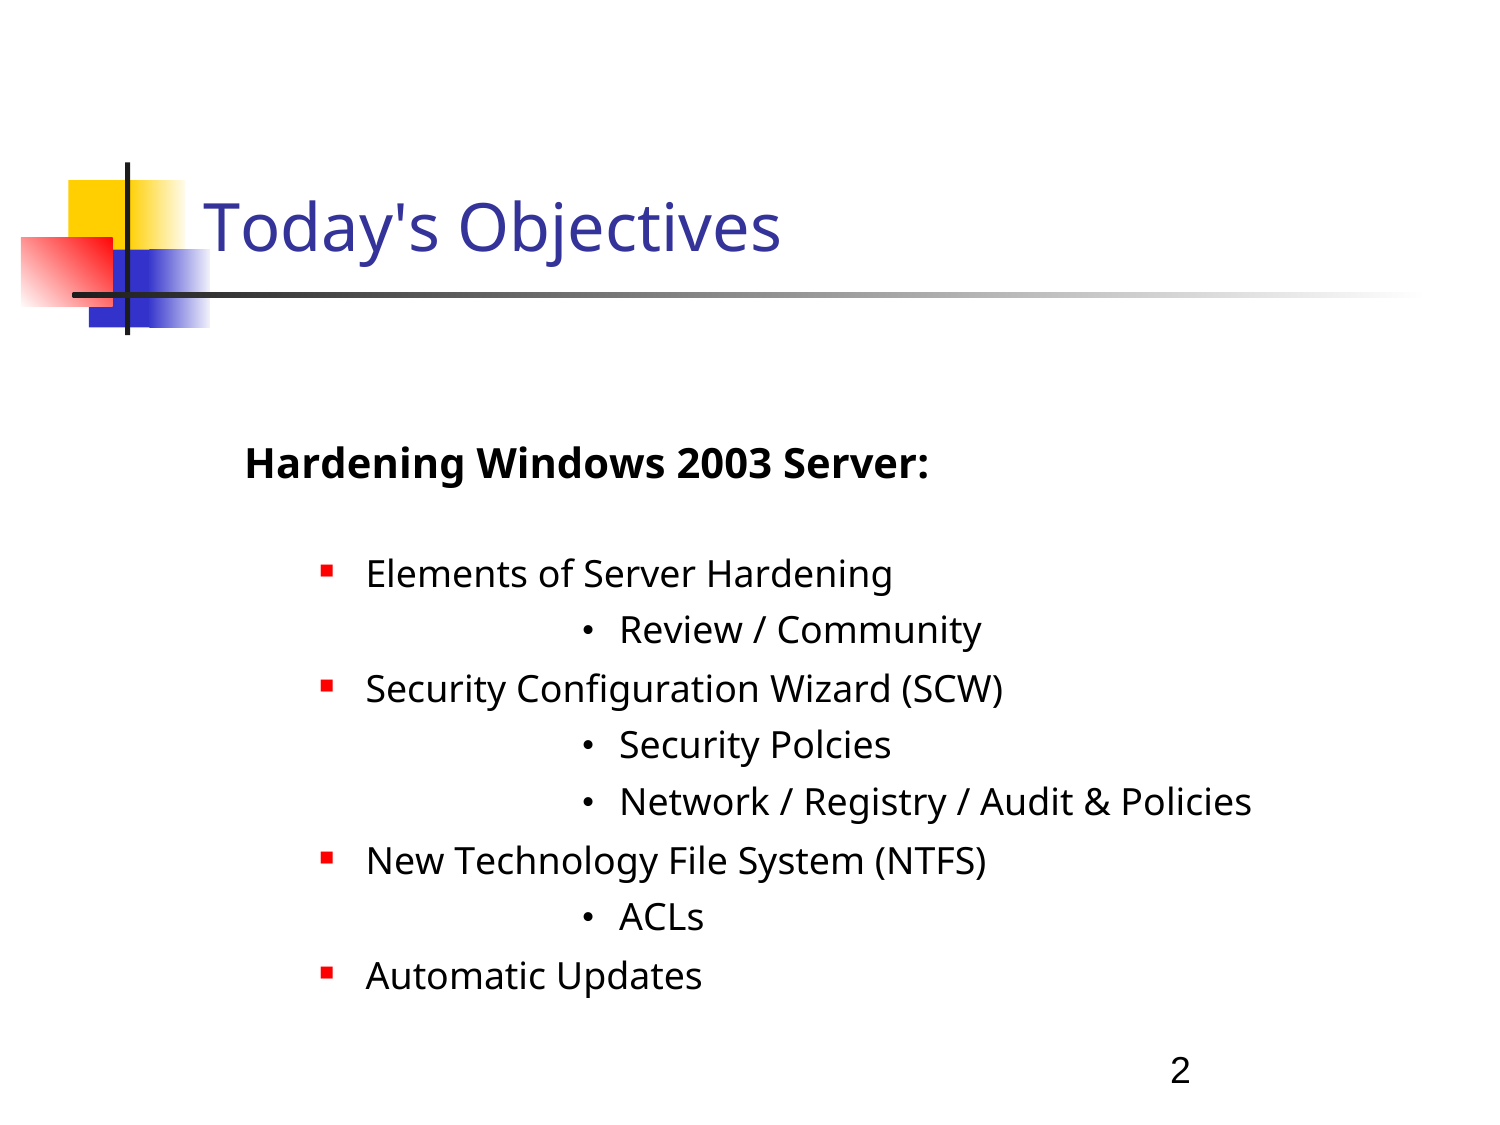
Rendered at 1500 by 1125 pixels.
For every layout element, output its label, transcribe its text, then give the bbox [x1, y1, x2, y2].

title Today's Objectives [188, 35, 1468, 276]
list Hardening Windows 2003 Server: Elements of Server Hardening Review / Community Security Configuration Wizard (SCW) Security Polcies Network / Registry / Audit & Policies New Technology File System (NTFS) ACLs Automatic Updates [229, 365, 1434, 1034]
